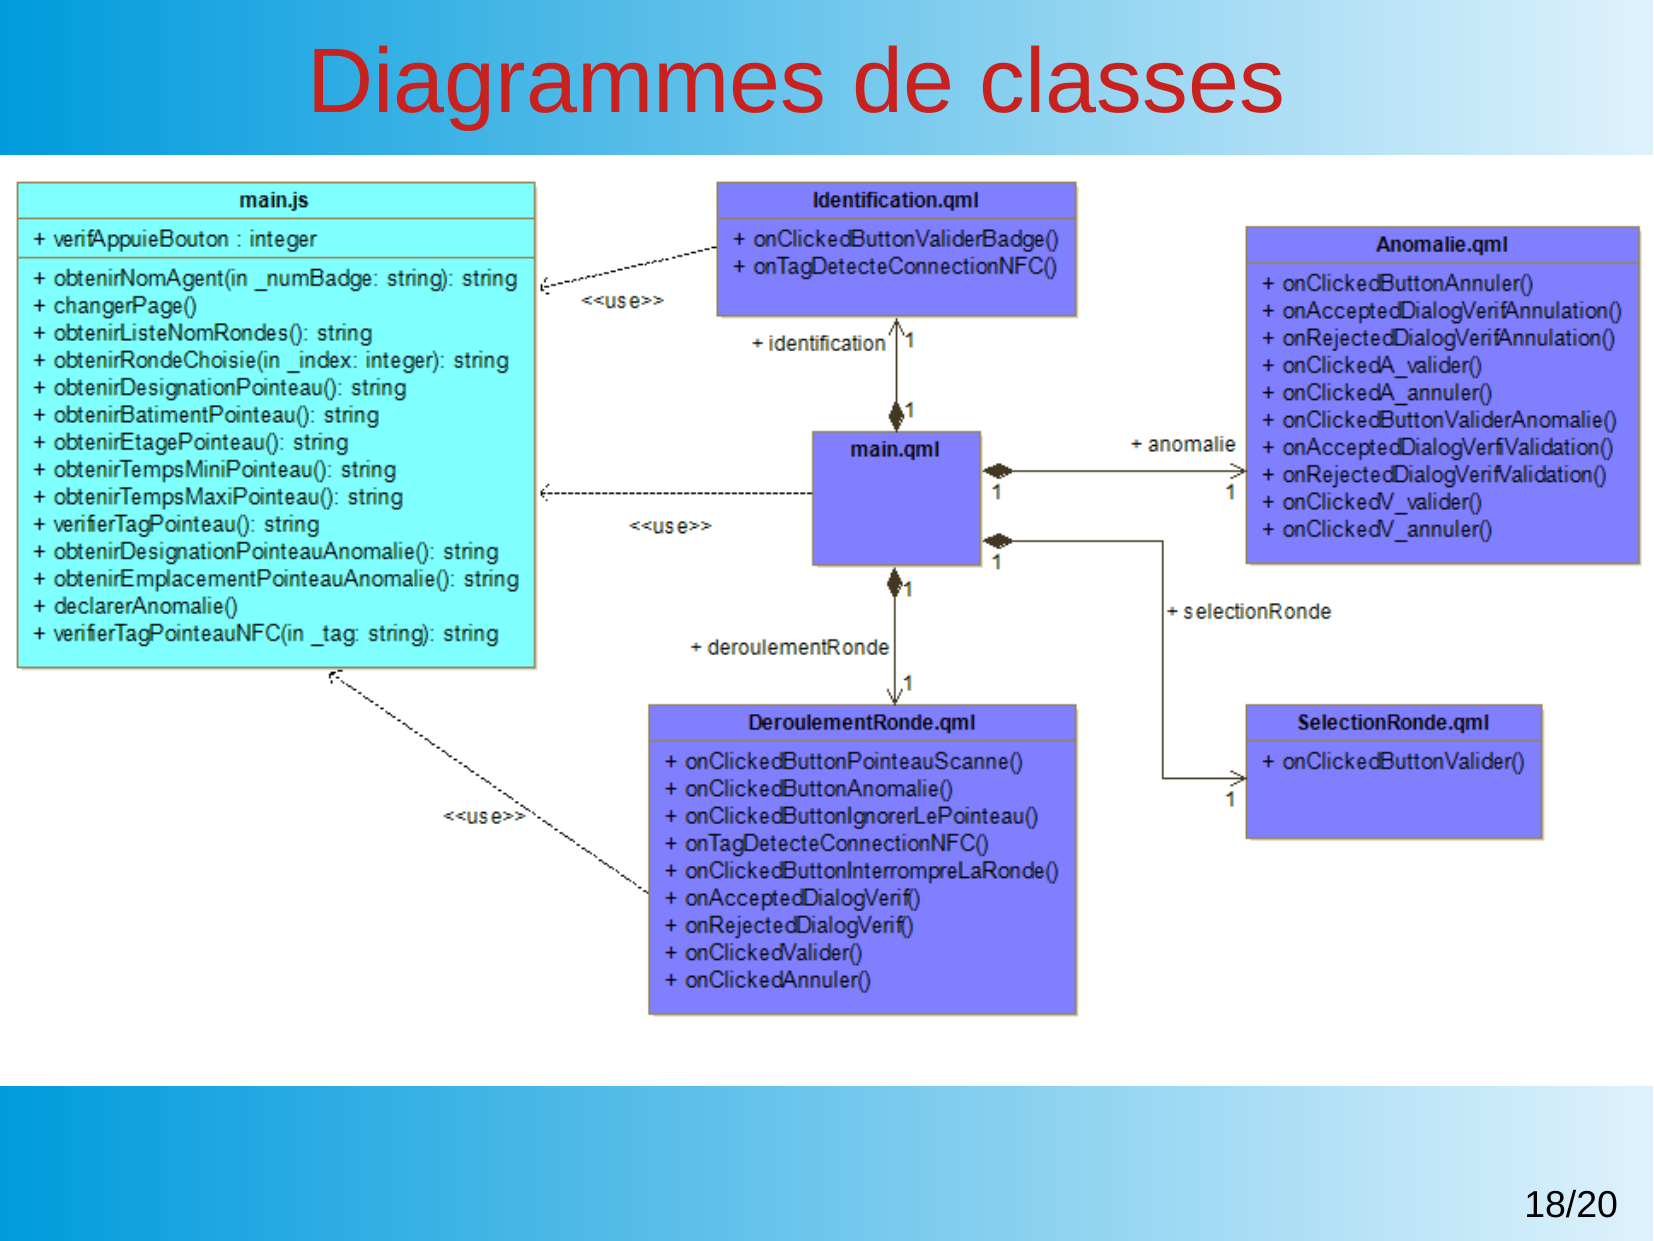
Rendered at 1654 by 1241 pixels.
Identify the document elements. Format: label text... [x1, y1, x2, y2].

picture [0, 165, 1654, 1034]
text_box <numéro>/20 [1509, 1175, 1654, 1241]
title Diagrammes de classes [88, 14, 1506, 148]
